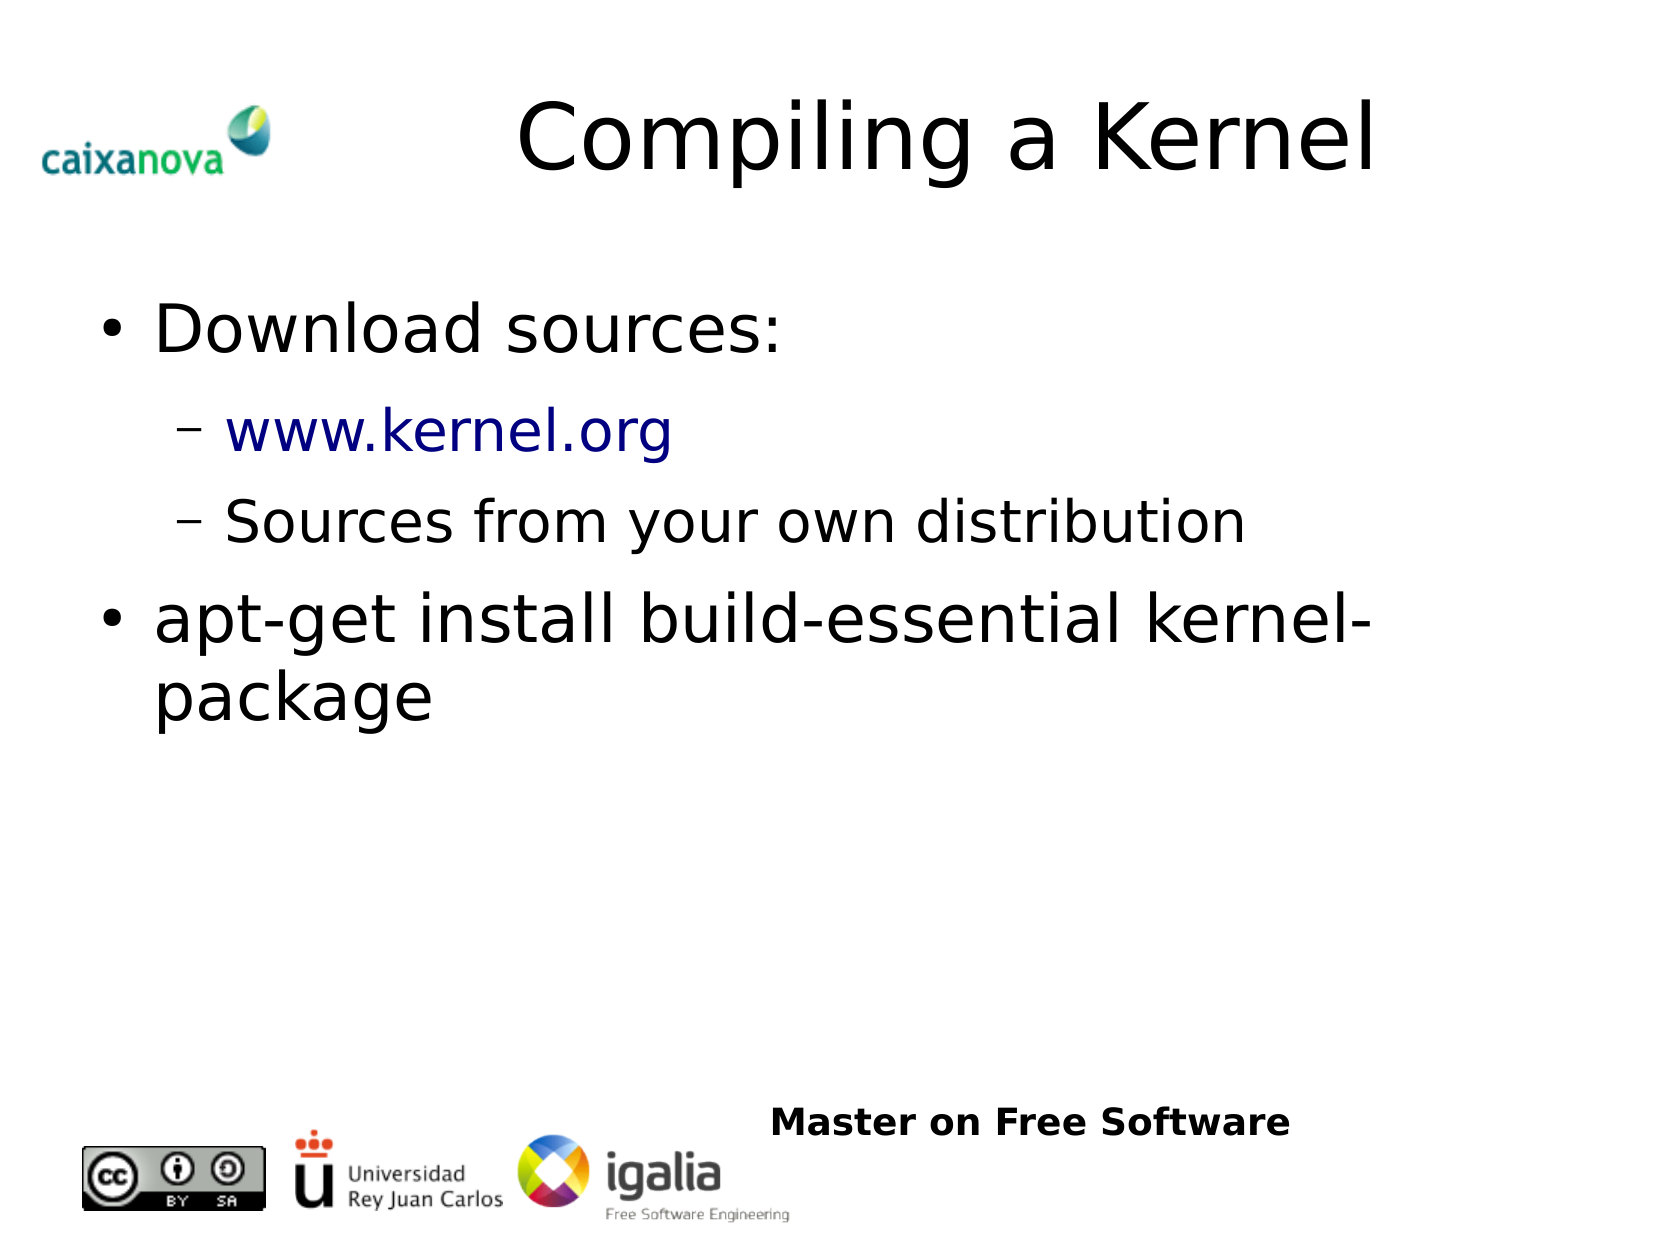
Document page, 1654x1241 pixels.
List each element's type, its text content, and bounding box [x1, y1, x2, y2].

picture [29, 73, 284, 207]
picture [295, 1121, 811, 1235]
list Download sources: www.kernel.org Sources from your own distribution apt-get install build-essential kernel-package [82, 290, 1571, 1078]
picture [82, 1146, 266, 1211]
title Compiling a Kernel [295, 38, 1601, 237]
